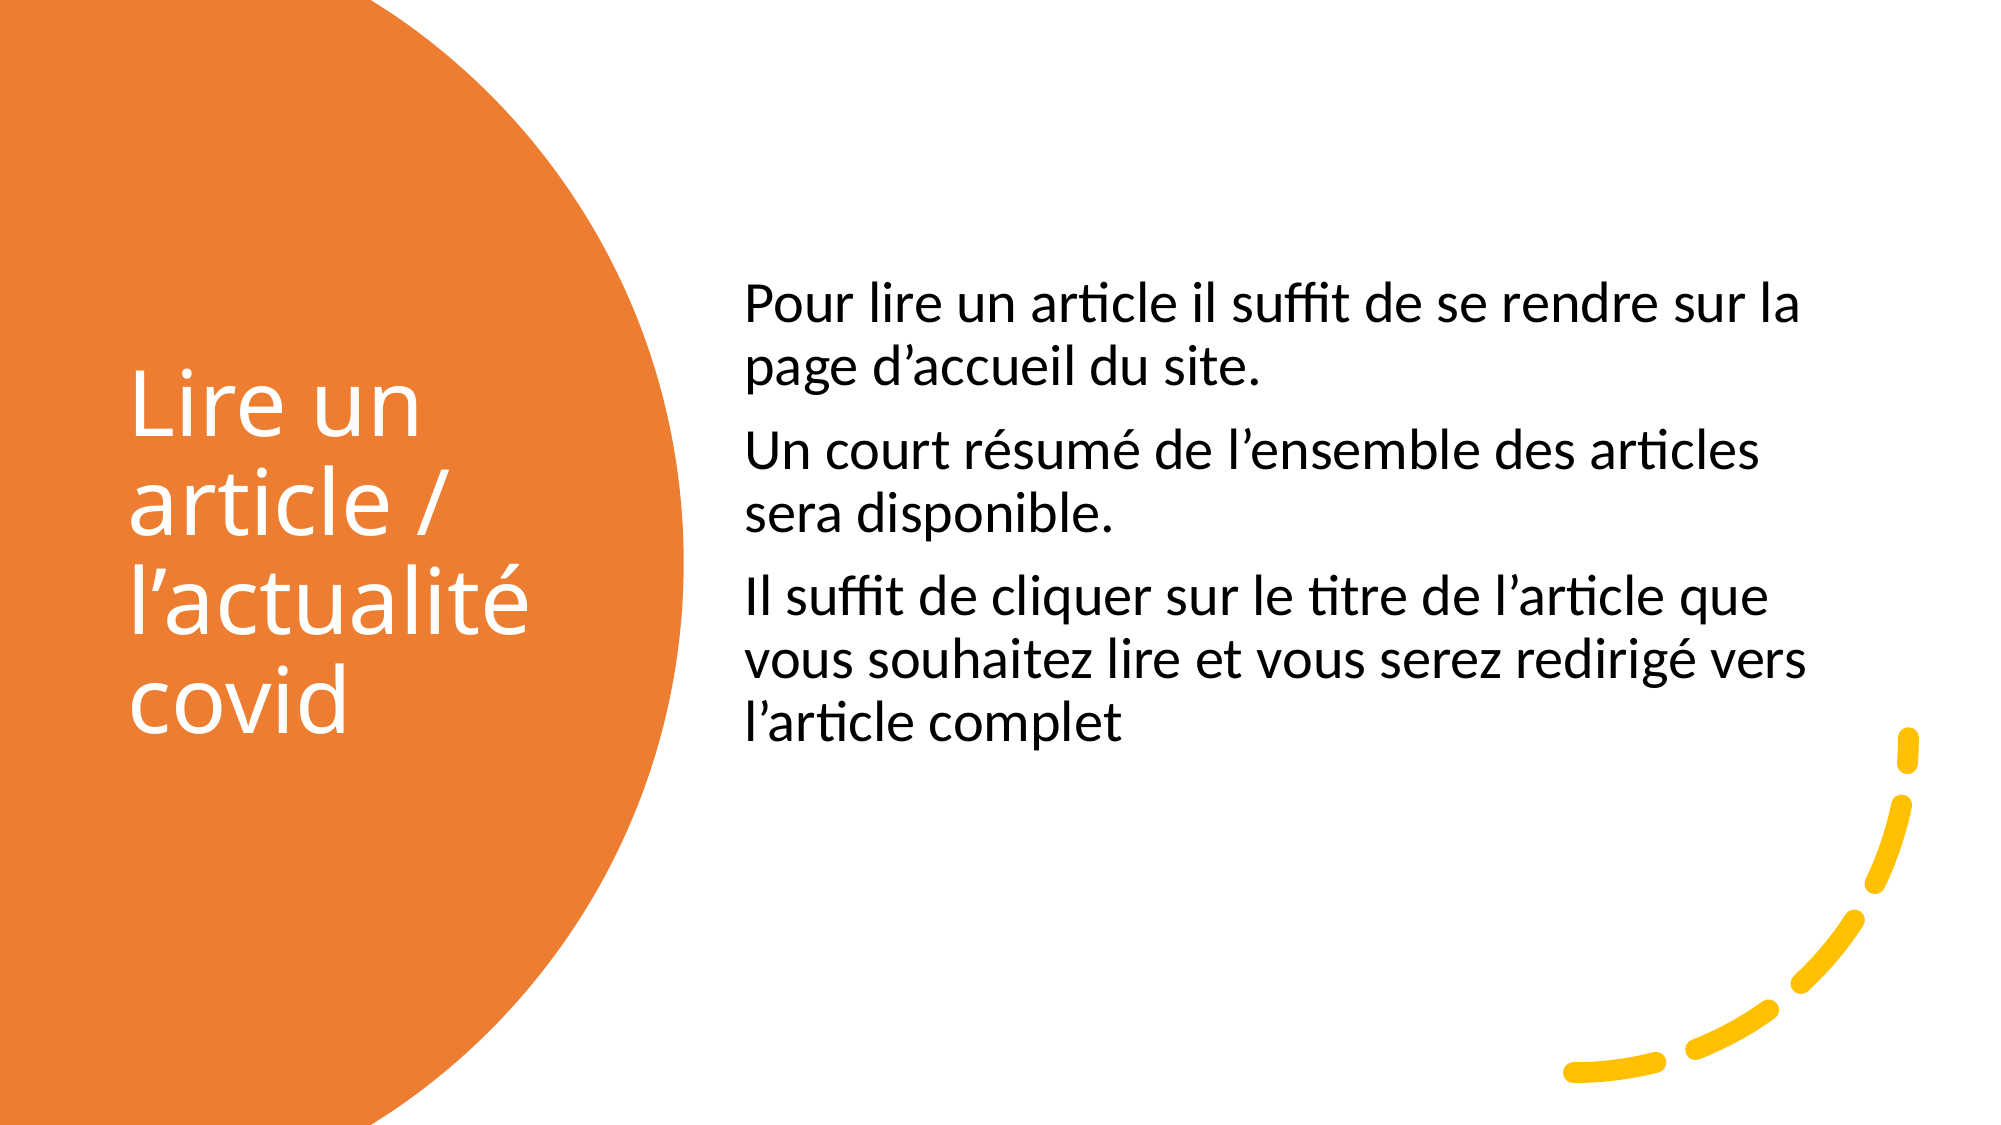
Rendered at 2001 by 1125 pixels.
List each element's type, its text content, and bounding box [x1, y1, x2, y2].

list Pour lire un article il suffit de se rendre sur la page d’accueil du site. Un court résumé de l’ensemble des articles sera disponible. Il suffit de cliquer sur le titre de l’article que vous souhaitez lire et vous serez redirigé vers l’article complet [729, 97, 1863, 1014]
text_box [0, 0, 2000, 1125]
title Lire un article / l’actualité covid [112, 189, 638, 922]
